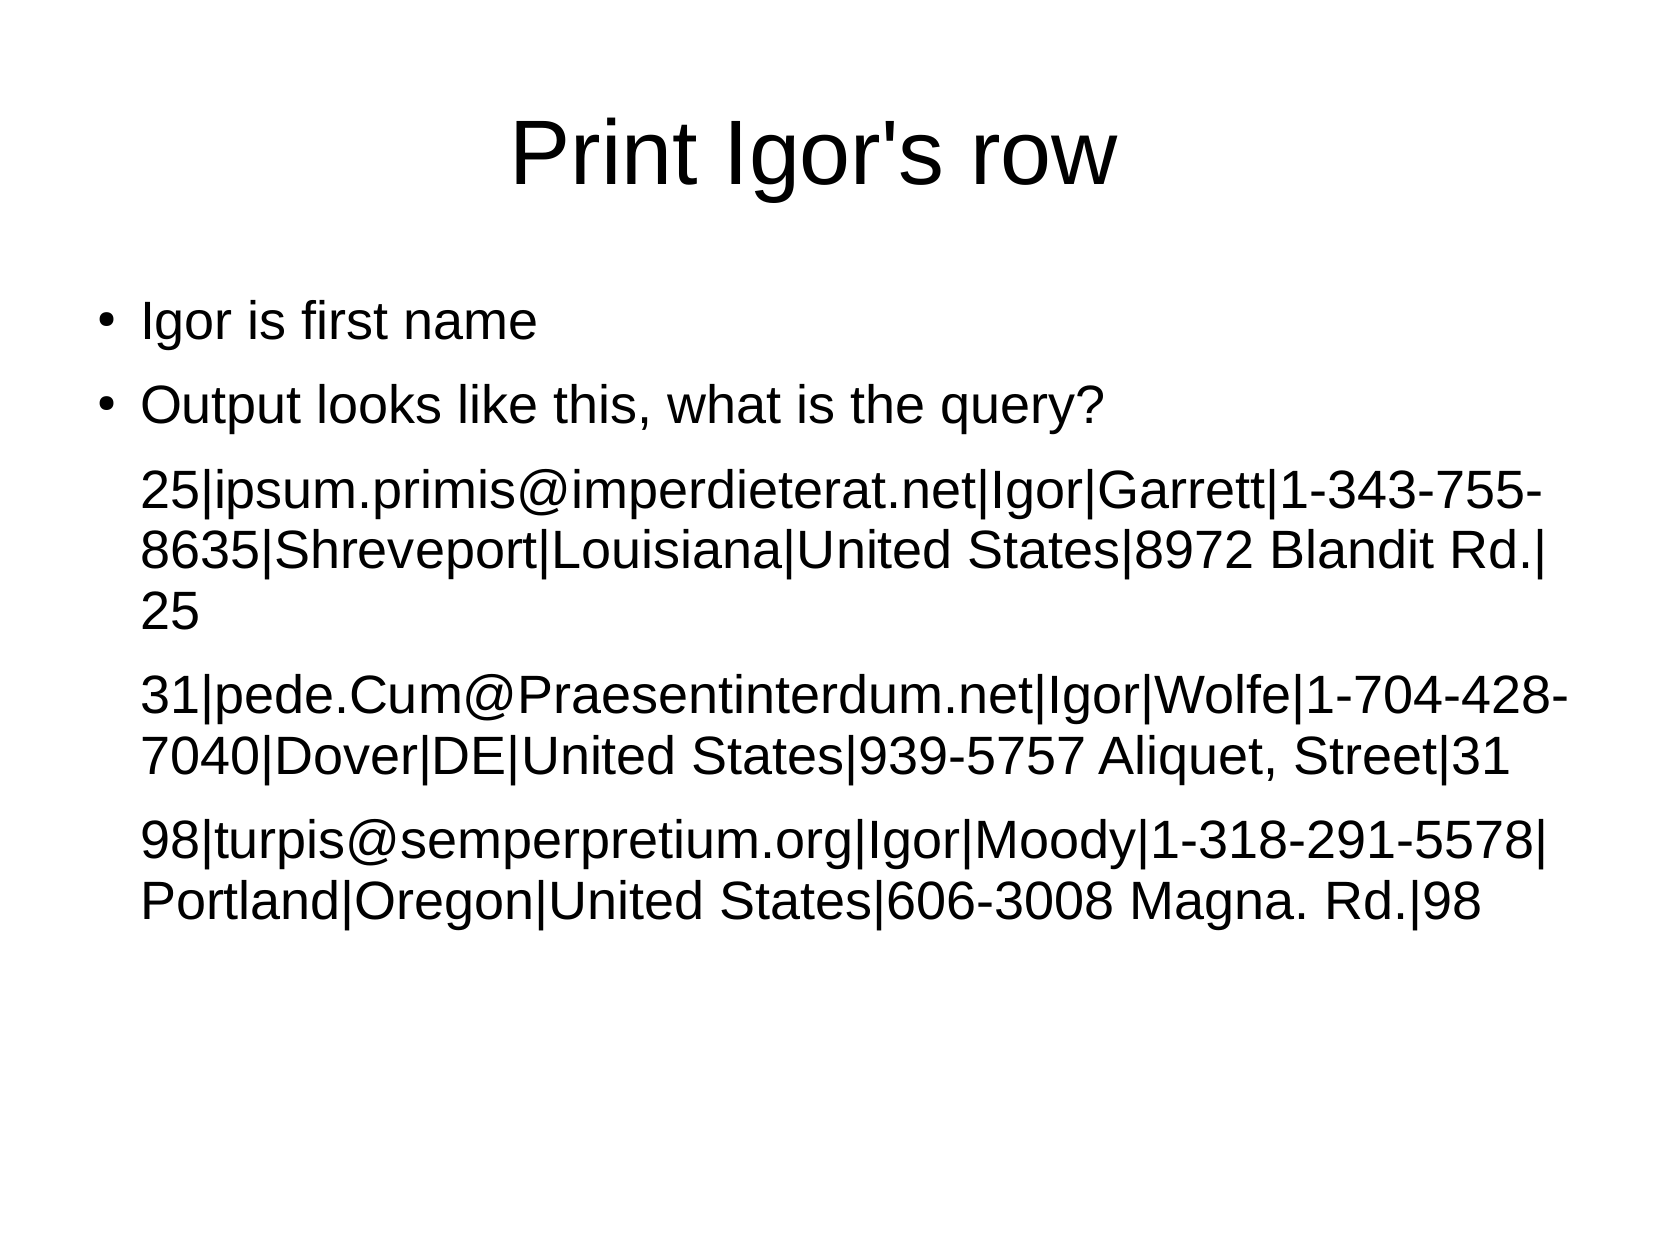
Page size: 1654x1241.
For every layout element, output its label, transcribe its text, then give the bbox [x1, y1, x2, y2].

title Print Igor's row [82, 49, 1571, 257]
list Igor is first name Output looks like this, what is the query? 25|ipsum.primis@imperdieterat.net|Igor|Garrett|1-343-755-8635|Shreveport|Louisiana|United States|8972 Blandit Rd.|25 31|pede.Cum@Praesentinterdum.net|Igor|Wolfe|1-704-428-7040|Dover|DE|United States|939-5757 Aliquet, Street|31 98|turpis@semperpretium.org|Igor|Moody|1-318-291-5578|Portland|Oregon|United States|606-3008 Magna. Rd.|98 [82, 290, 1571, 1010]
